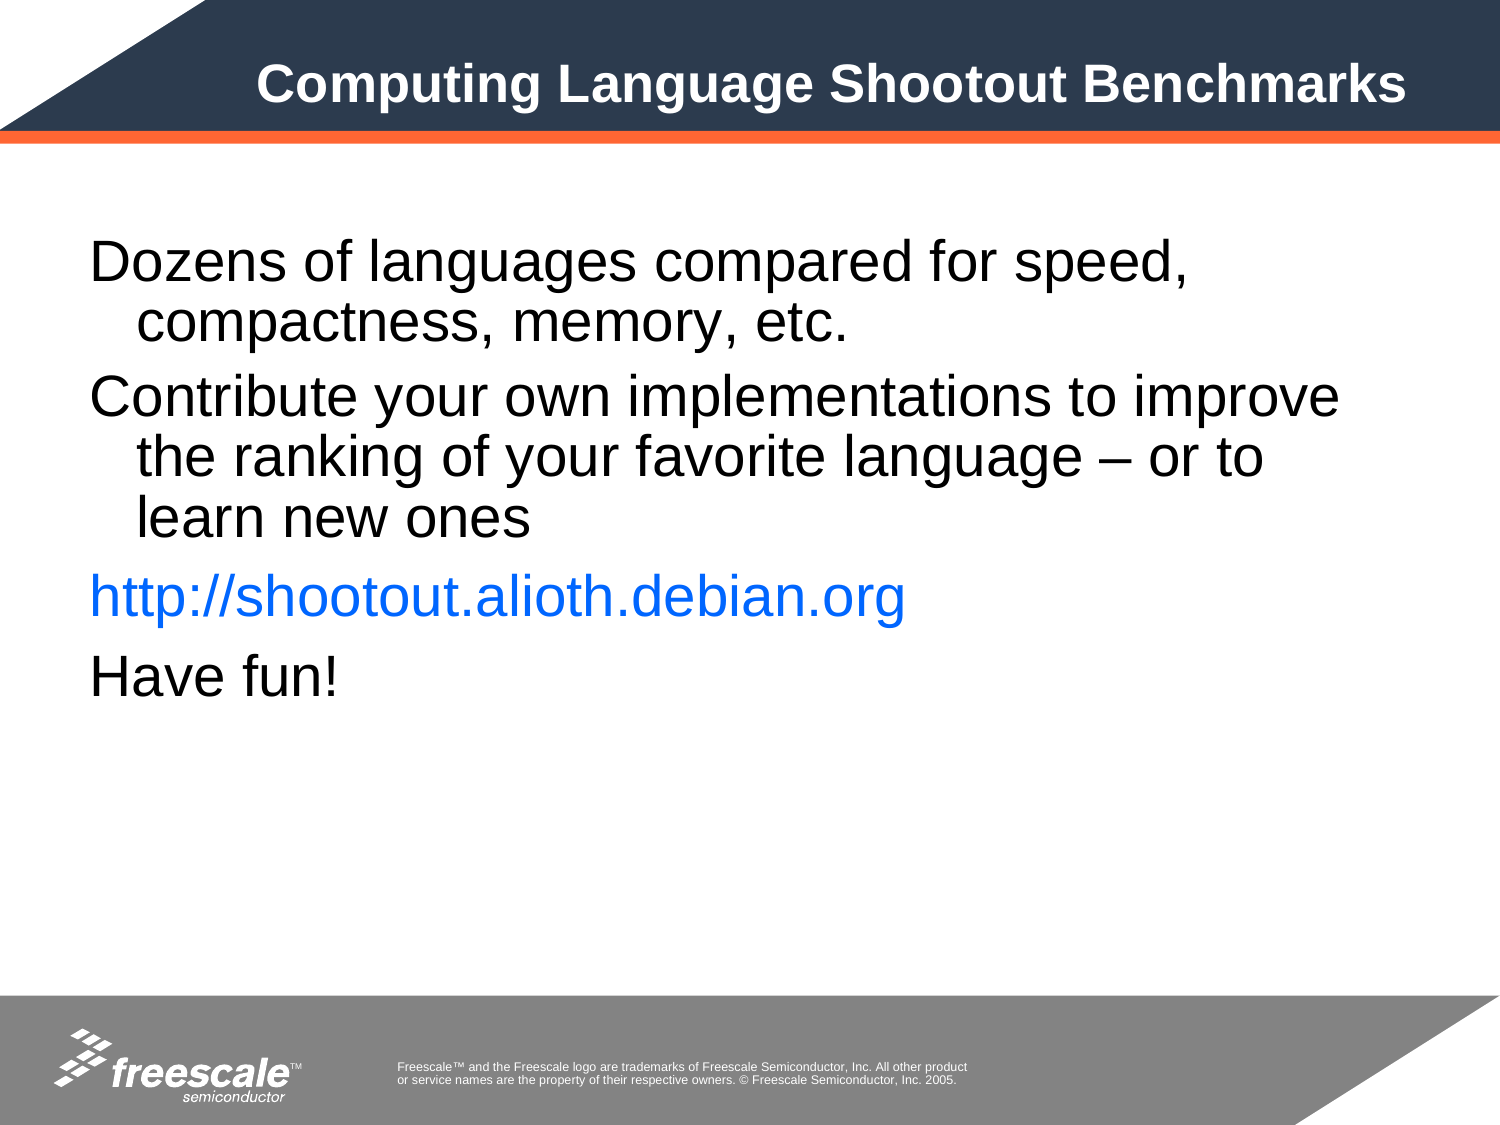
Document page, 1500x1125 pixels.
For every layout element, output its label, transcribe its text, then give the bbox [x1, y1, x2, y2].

list Dozens of languages compared for speed, compactness, memory, etc. Contribute your own implementations to improve the ranking of your favorite language – or to learn new ones http://shootout.alioth.debian.org Have fun! [75, 224, 1426, 835]
title Computing Language Shootout Benchmarks [75, 0, 1426, 197]
